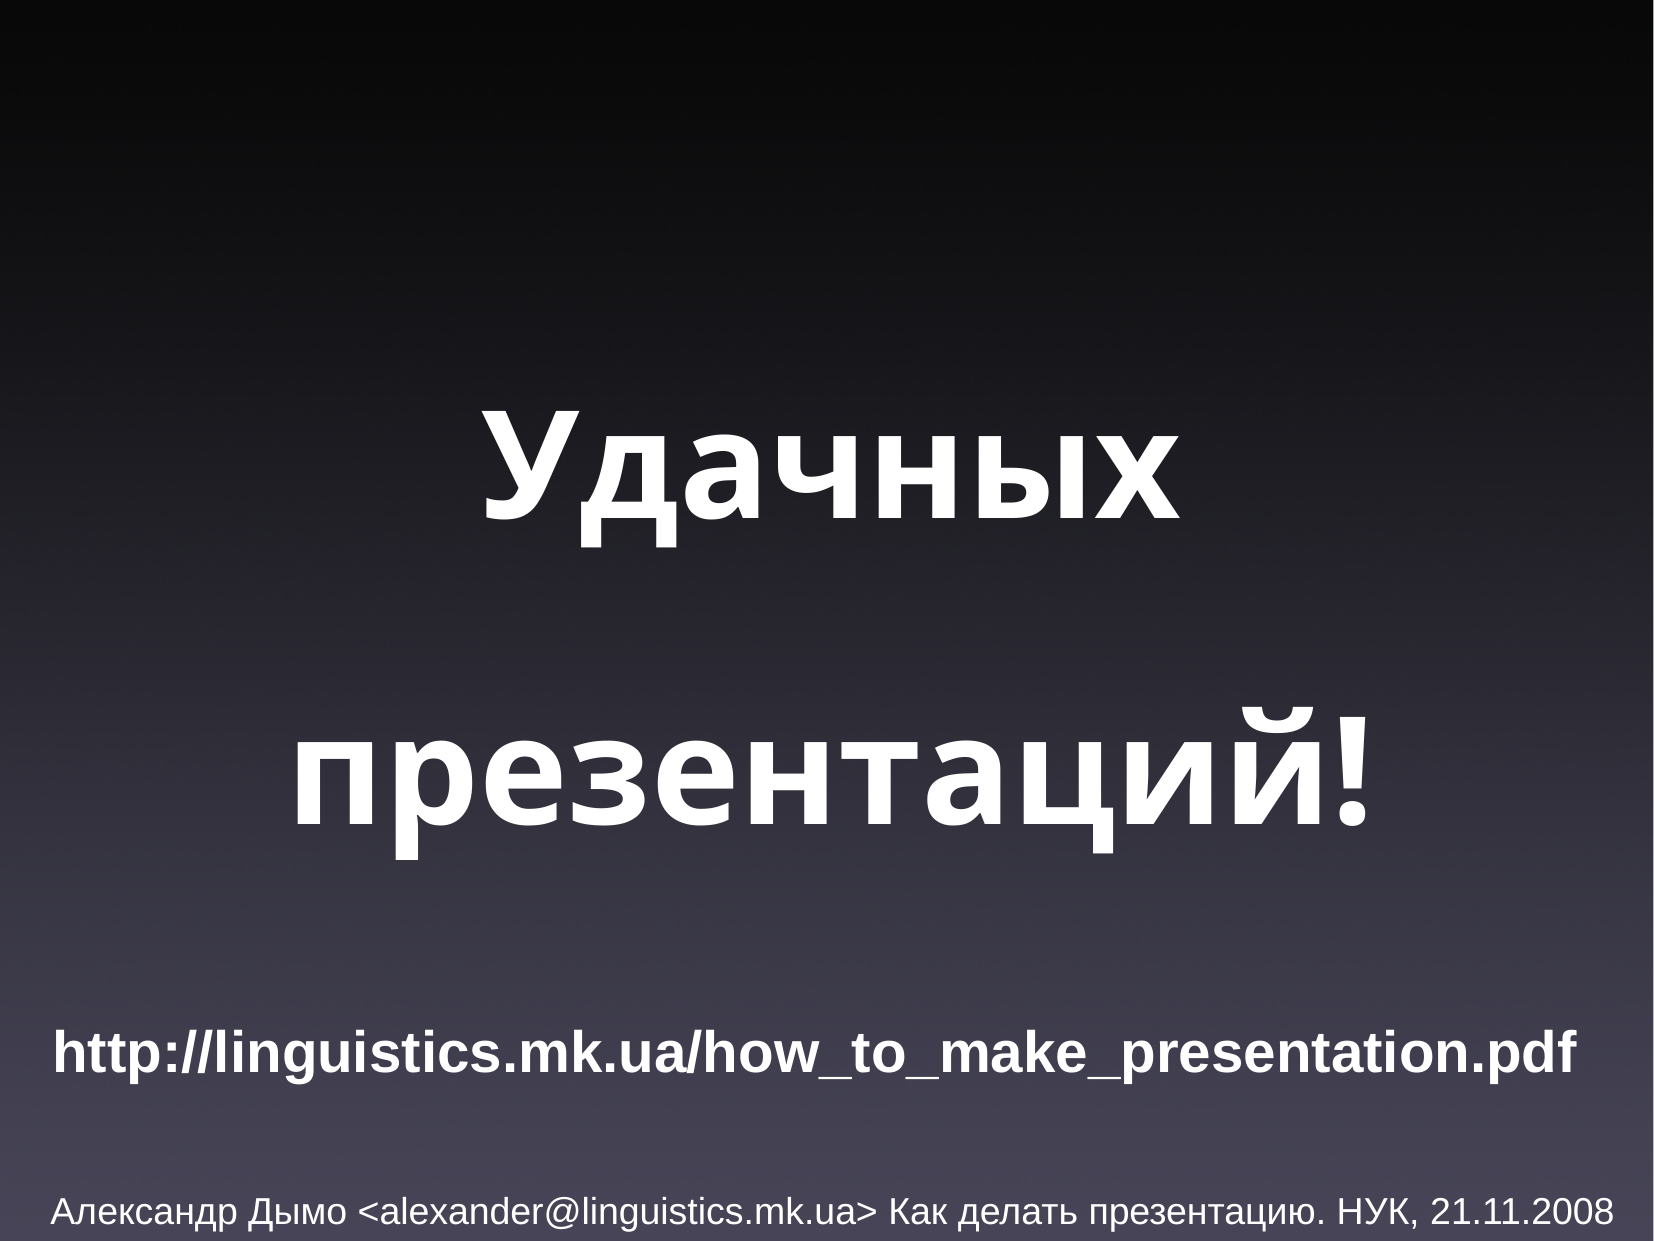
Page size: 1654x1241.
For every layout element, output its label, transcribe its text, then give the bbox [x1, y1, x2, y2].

picture [0, 0, 1654, 1241]
text_box Александр Дымо <alexander@linguistics.mk.ua> Как делать презентацию. НУК, 21.11.2008 [35, 1183, 1631, 1240]
text_box http://linguistics.mk.ua/how_to_make_presentation.pdf [37, 1012, 1654, 1093]
subtitle Удачных презентаций! [86, 37, 1576, 1012]
